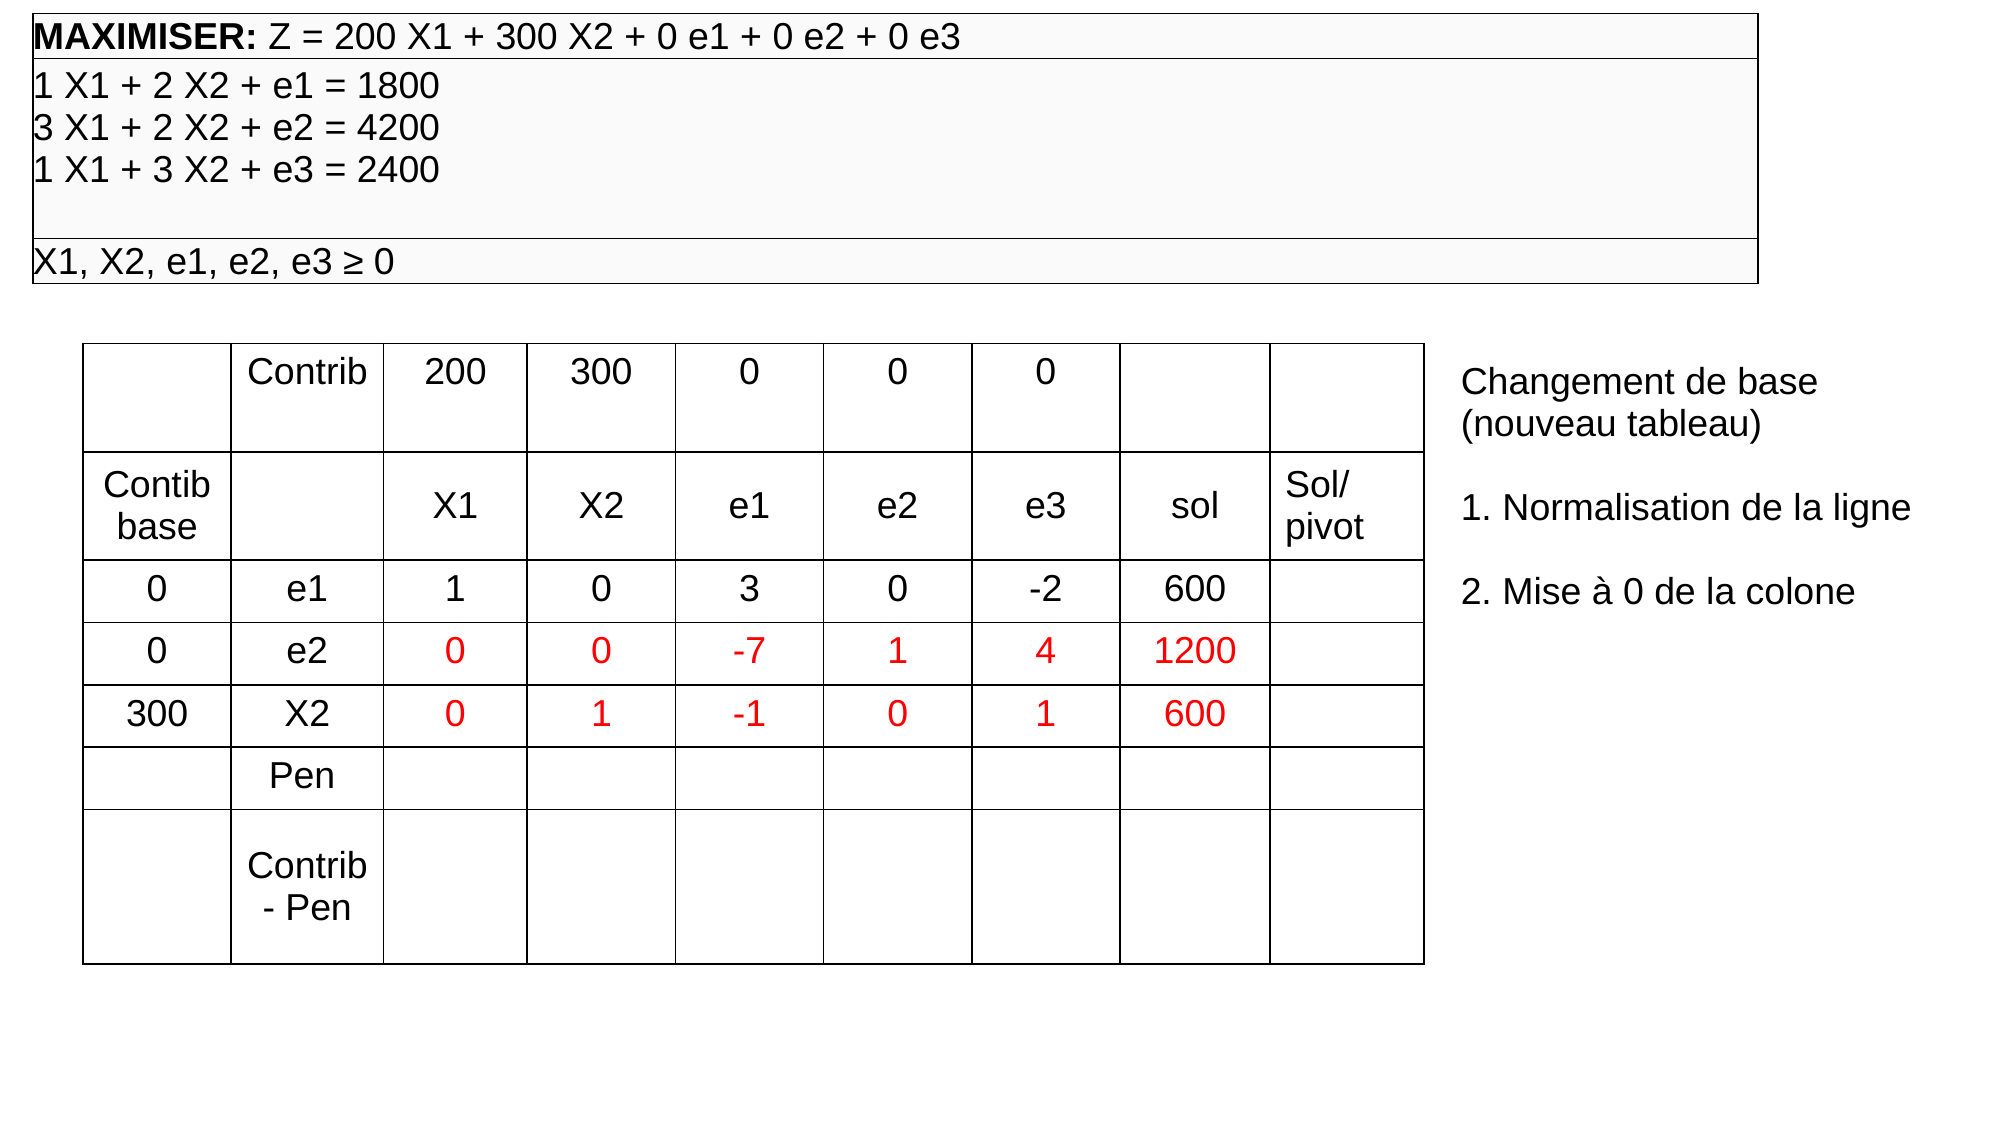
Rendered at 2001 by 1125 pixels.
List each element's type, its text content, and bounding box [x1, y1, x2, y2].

table_cell Contrib - Pen [232, 810, 383, 963]
table_cell 0 [384, 686, 526, 746]
table_cell [824, 748, 971, 809]
table_cell [528, 748, 675, 809]
table_cell 0 [84, 561, 230, 622]
table_header [1121, 344, 1269, 451]
table_cell 1 [824, 623, 971, 684]
table_cell [84, 810, 230, 963]
table_cell -2 [973, 561, 1119, 622]
table_cell [676, 810, 823, 963]
table_cell X1, X2, e1, e2, e3 ≥ 0 [34, 239, 1757, 283]
table_cell X2 [528, 453, 675, 559]
table_cell [1271, 686, 1423, 746]
table_cell 1 X1 + 2 X2 + e1 = 1800 3 X1 + 2 X2 + e2 = 4200 1 X1 + 3 X2 + e3 = 2400 [34, 59, 1757, 238]
table_cell 3 [676, 561, 823, 622]
table_cell 0 [84, 623, 230, 684]
table_header Contrib [232, 344, 383, 451]
table_cell Sol/pivot [1271, 453, 1423, 559]
table_cell 4 [973, 623, 1119, 684]
table_cell -1 [676, 686, 823, 746]
table_header 0 [676, 344, 823, 451]
table_cell Contib base [84, 453, 230, 559]
table_cell [973, 810, 1119, 963]
table_cell [1121, 810, 1269, 963]
text_box Changement de base (nouveau tableau) 1. Normalisation de la ligne 2. Mise à 0 de la colone [1446, 352, 1988, 901]
table_header [84, 344, 230, 451]
table_cell e2 [824, 453, 971, 559]
table_header 300 [528, 344, 675, 451]
table_cell 1 [973, 686, 1119, 746]
table_header 200 [384, 344, 526, 451]
table_cell [1121, 748, 1269, 809]
table_header MAXIMISER: Z = 200 X1 + 300 X2 + 0 e1 + 0 e2 + 0 e3 [34, 14, 1757, 58]
table_cell 1 [384, 561, 526, 622]
table_cell [1271, 561, 1423, 622]
table_cell e1 [232, 561, 383, 622]
table_cell [1271, 623, 1423, 684]
table_cell [1271, 748, 1423, 809]
table_cell [384, 748, 526, 809]
table_cell 0 [384, 623, 526, 684]
table_cell e1 [676, 453, 823, 559]
table_cell [232, 453, 383, 559]
table_cell [1271, 810, 1423, 963]
table_cell X1 [384, 453, 526, 559]
table_cell 0 [824, 561, 971, 622]
table_header 0 [824, 344, 971, 451]
table_cell -7 [676, 623, 823, 684]
table_cell sol [1121, 453, 1269, 559]
table_cell [384, 810, 526, 963]
table_cell e3 [973, 453, 1119, 559]
table_cell [84, 748, 230, 809]
table_header [1271, 344, 1423, 451]
table_cell 0 [528, 623, 675, 684]
table_cell 300 [84, 686, 230, 746]
table_cell e2 [232, 623, 383, 684]
table_cell [676, 748, 823, 809]
table_cell X2 [232, 686, 383, 746]
table_cell [824, 810, 971, 963]
table_cell 1200 [1121, 623, 1269, 684]
table_cell [528, 810, 675, 963]
table_cell Pen [232, 748, 383, 809]
table_cell 0 [528, 561, 675, 622]
table_cell 600 [1121, 686, 1269, 746]
table_cell [973, 748, 1119, 809]
table_cell 600 [1121, 561, 1269, 622]
table_cell 0 [824, 686, 971, 746]
table_cell 1 [528, 686, 675, 746]
table_header 0 [973, 344, 1119, 451]
